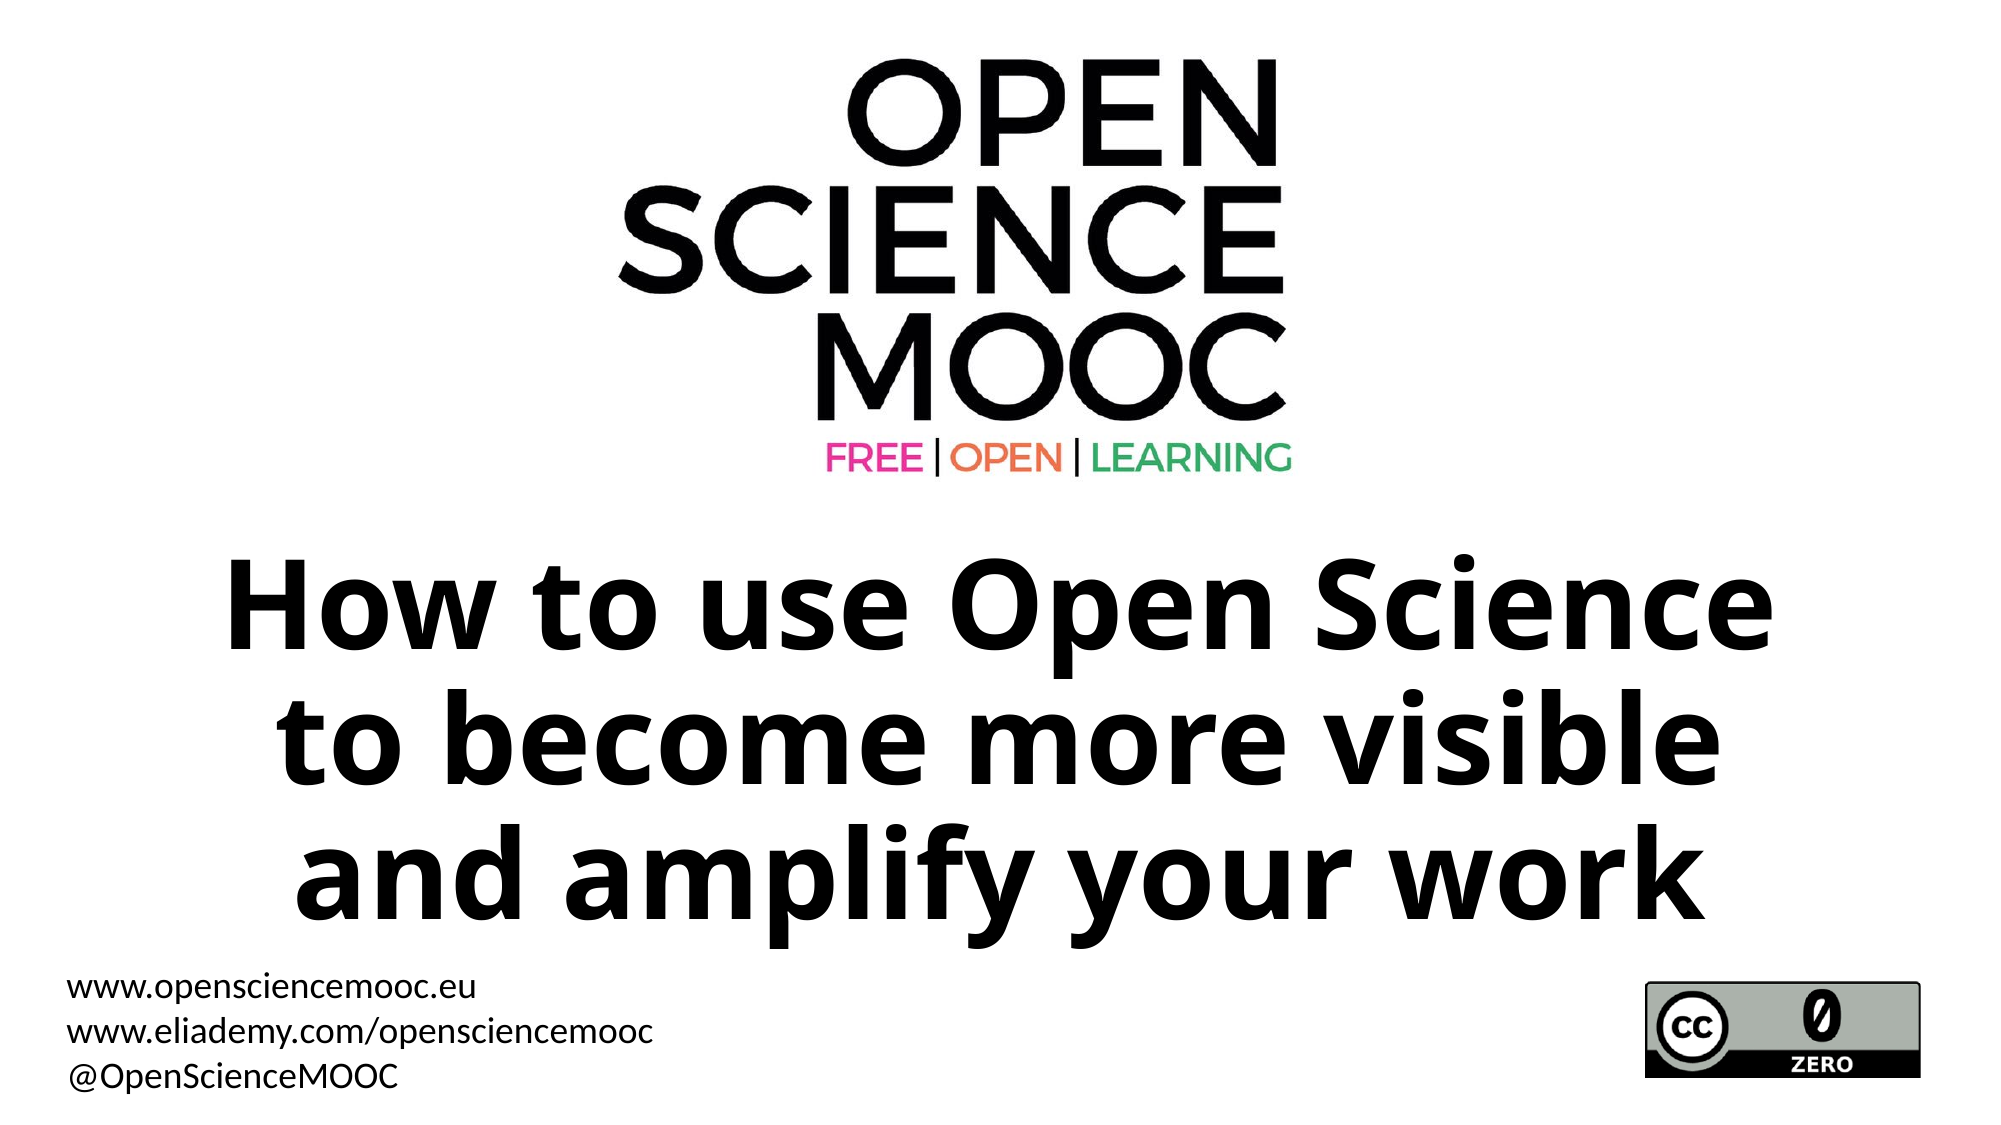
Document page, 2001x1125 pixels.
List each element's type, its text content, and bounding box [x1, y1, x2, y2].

picture [1645, 981, 1921, 1078]
picture [616, 55, 1300, 482]
text_box www.opensciencemooc.eu www.eliademy.com/opensciencemooc @OpenScienceMOOC [51, 954, 678, 1104]
title How to use Open Science to become more visible and amplify your work [135, 467, 1865, 954]
